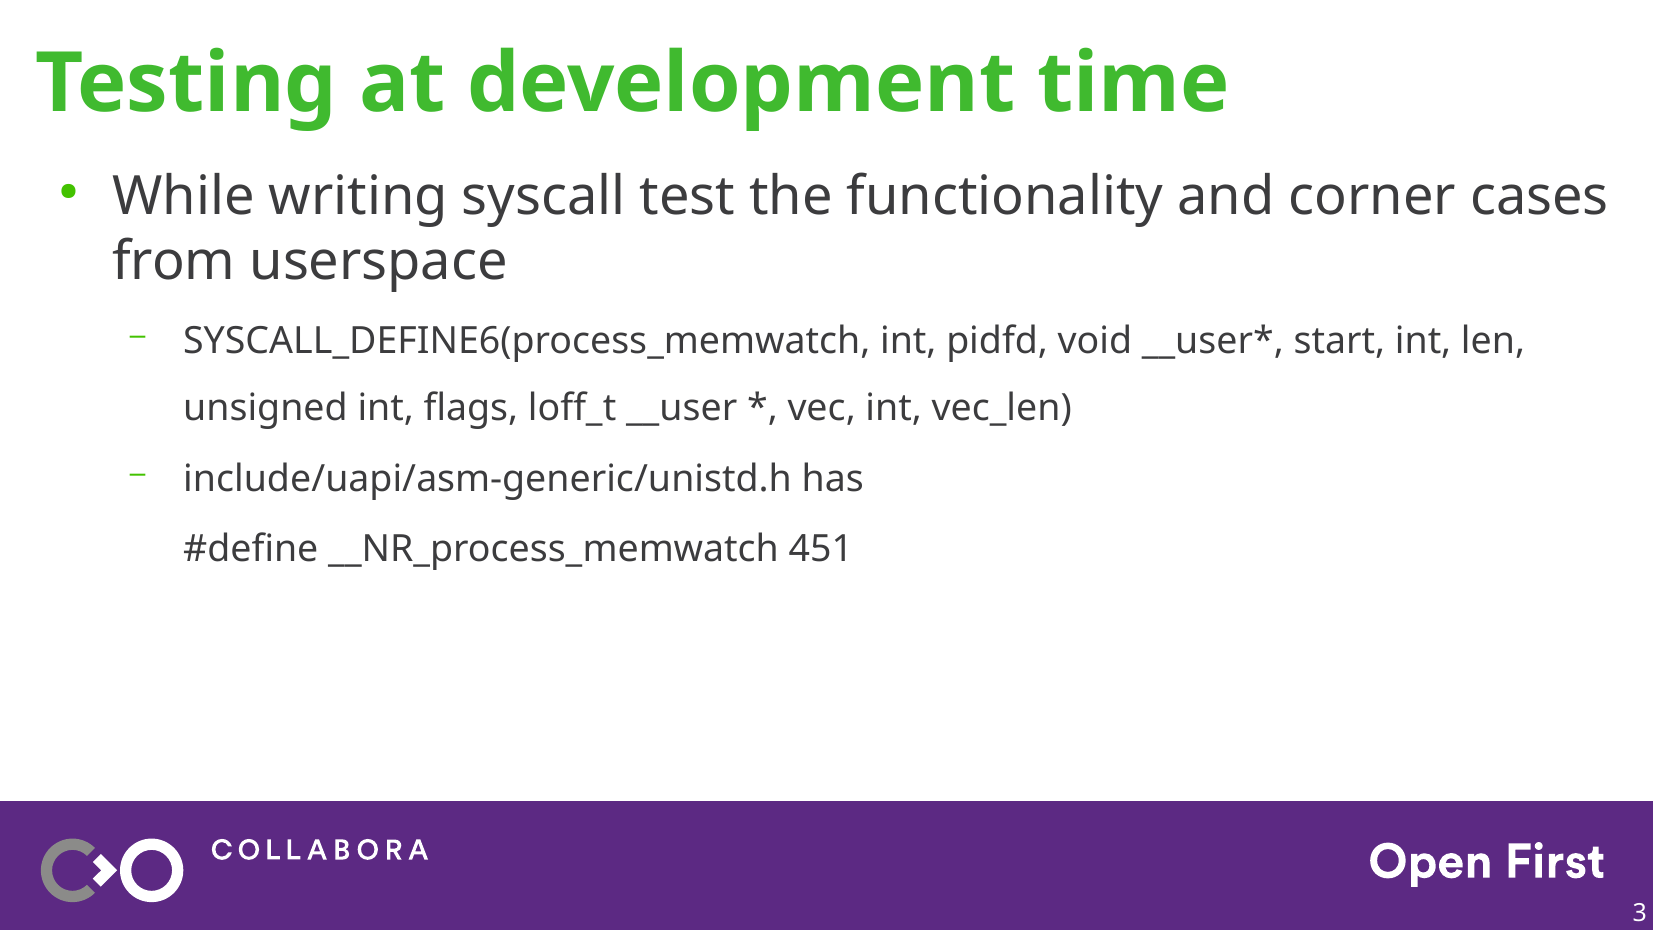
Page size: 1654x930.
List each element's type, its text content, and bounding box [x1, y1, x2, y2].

list While writing syscall test the functionality and corner cases from userspace SYSCALL_DEFINE6(process_memwatch, int, pidfd, void __user*, start, int, len, unsigned int, flags, loff_t __user *, vec, int, vec_len) include/uapi/asm-generic/unistd.h has #define __NR_process_memwatch 451 [41, 160, 1613, 804]
title Testing at development time [35, 28, 1608, 192]
